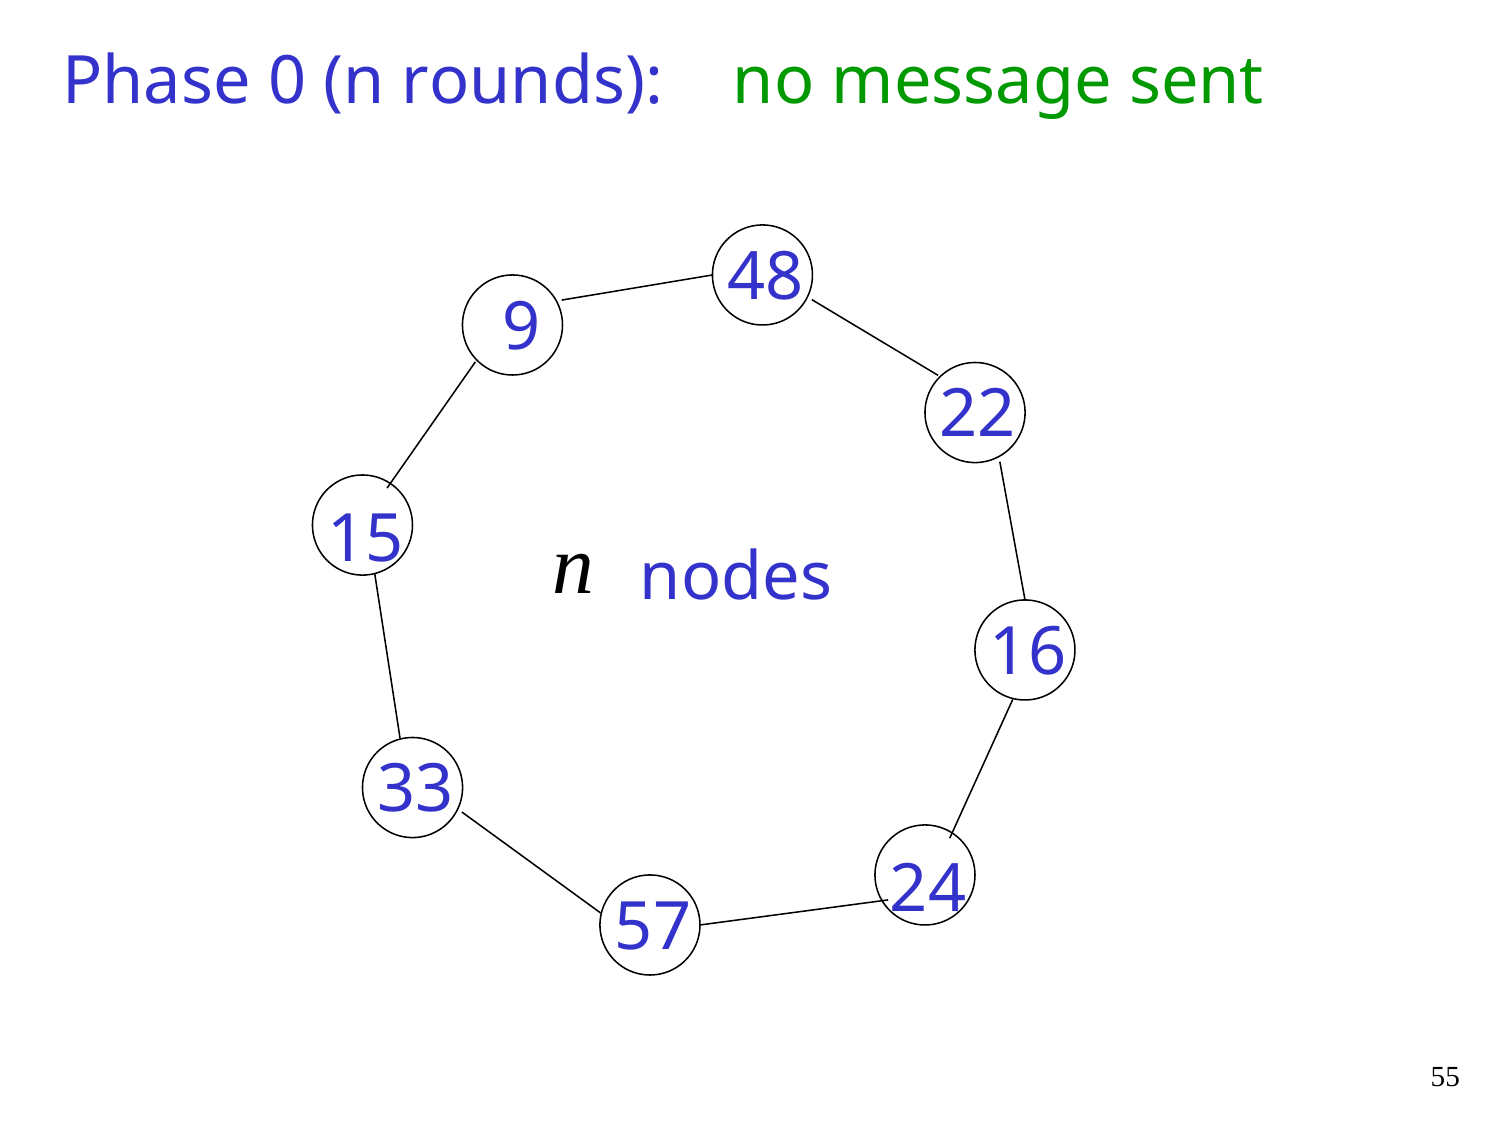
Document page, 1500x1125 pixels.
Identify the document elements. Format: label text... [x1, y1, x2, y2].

text_box 48 [712, 224, 819, 321]
text_box 9 [487, 274, 556, 371]
text_box nodes [624, 524, 848, 621]
text_box <number> [1162, 1049, 1476, 1101]
text_box 24 [874, 837, 982, 933]
text_box 15 [312, 487, 419, 583]
text_box 33 [362, 737, 469, 833]
text_box 22 [924, 362, 1032, 458]
text_box 16 [974, 599, 1082, 696]
chart [549, 549, 598, 601]
text_box 57 [599, 874, 707, 971]
text_box Phase 0 (n rounds): no message sent [47, 29, 1280, 125]
